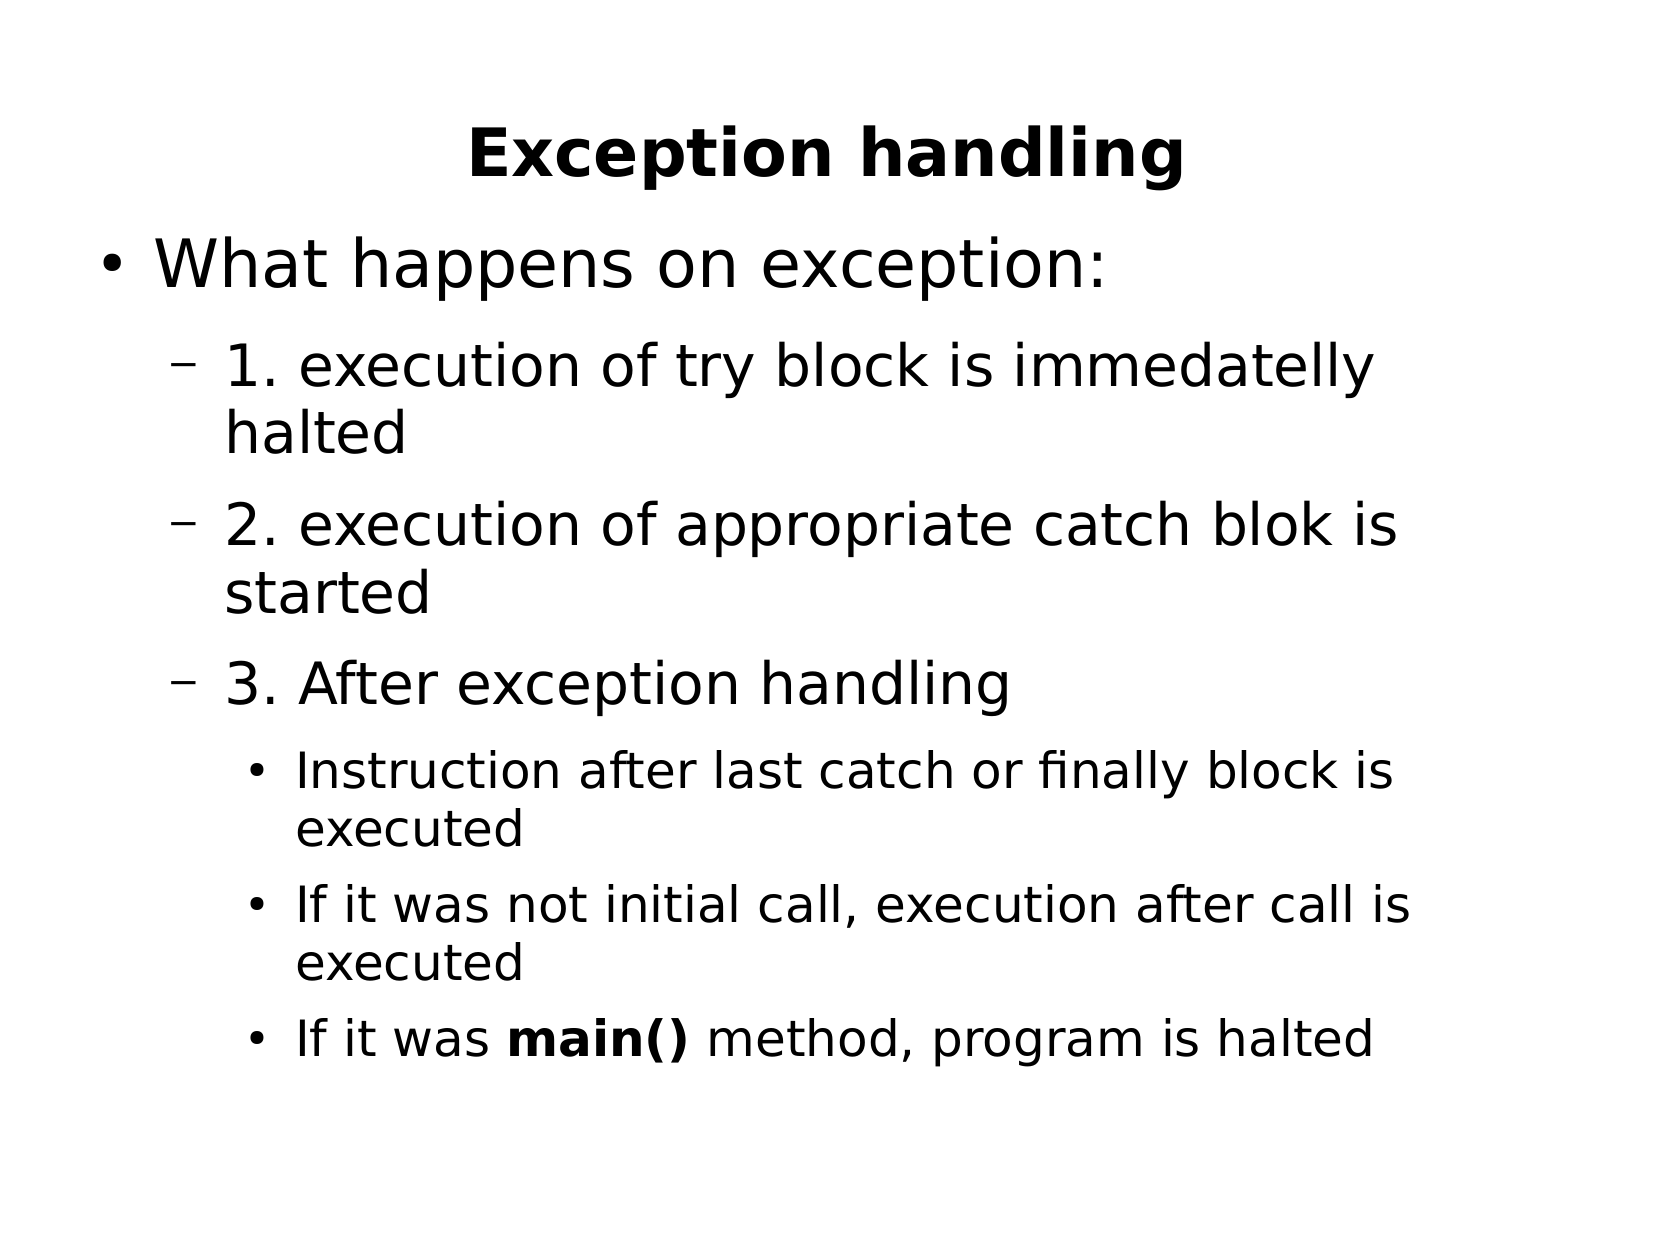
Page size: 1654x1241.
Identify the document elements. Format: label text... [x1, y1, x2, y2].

list What happens on exception: 1. execution of try block is immedatelly halted 2. execution of appropriate catch blok is started 3. After exception handling Instruction after last catch or finally block is executed If it was not initial call, execution after call is executed If it was main() method, program is halted [82, 225, 1538, 1186]
title Exception handling [82, 49, 1571, 257]
